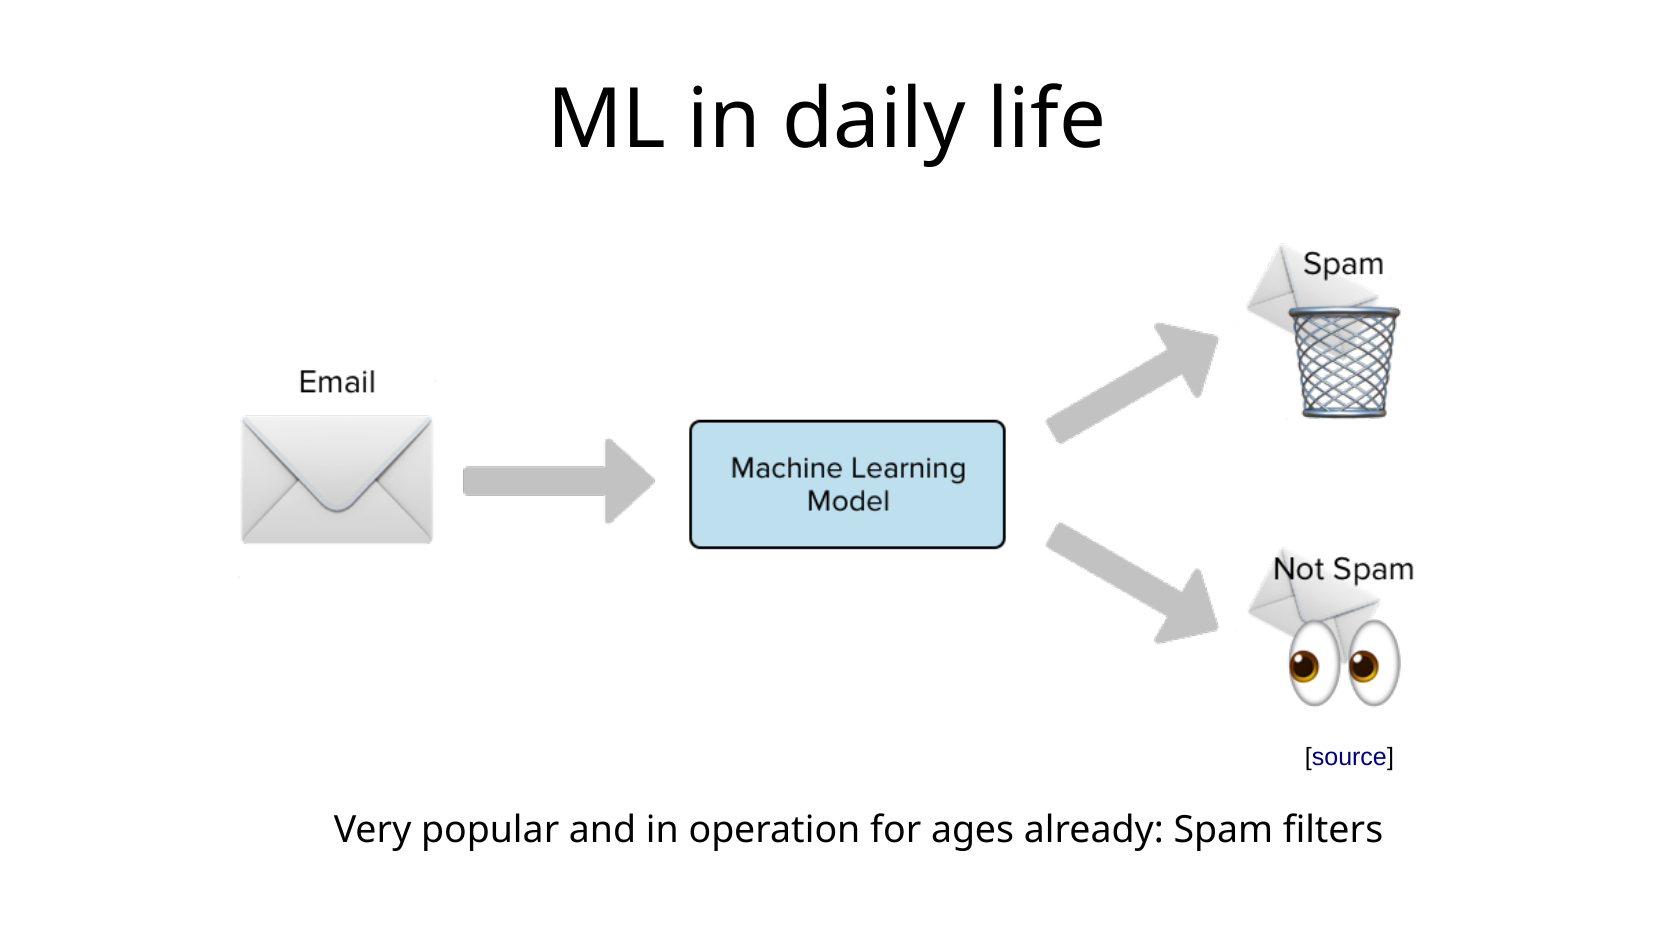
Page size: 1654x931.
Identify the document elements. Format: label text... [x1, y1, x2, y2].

text_box [source] [1290, 735, 1411, 778]
text_box Very popular and in operation for ages already: Spam filters [318, 795, 1335, 855]
picture [194, 200, 1460, 751]
title ML in daily life [82, 37, 1571, 193]
